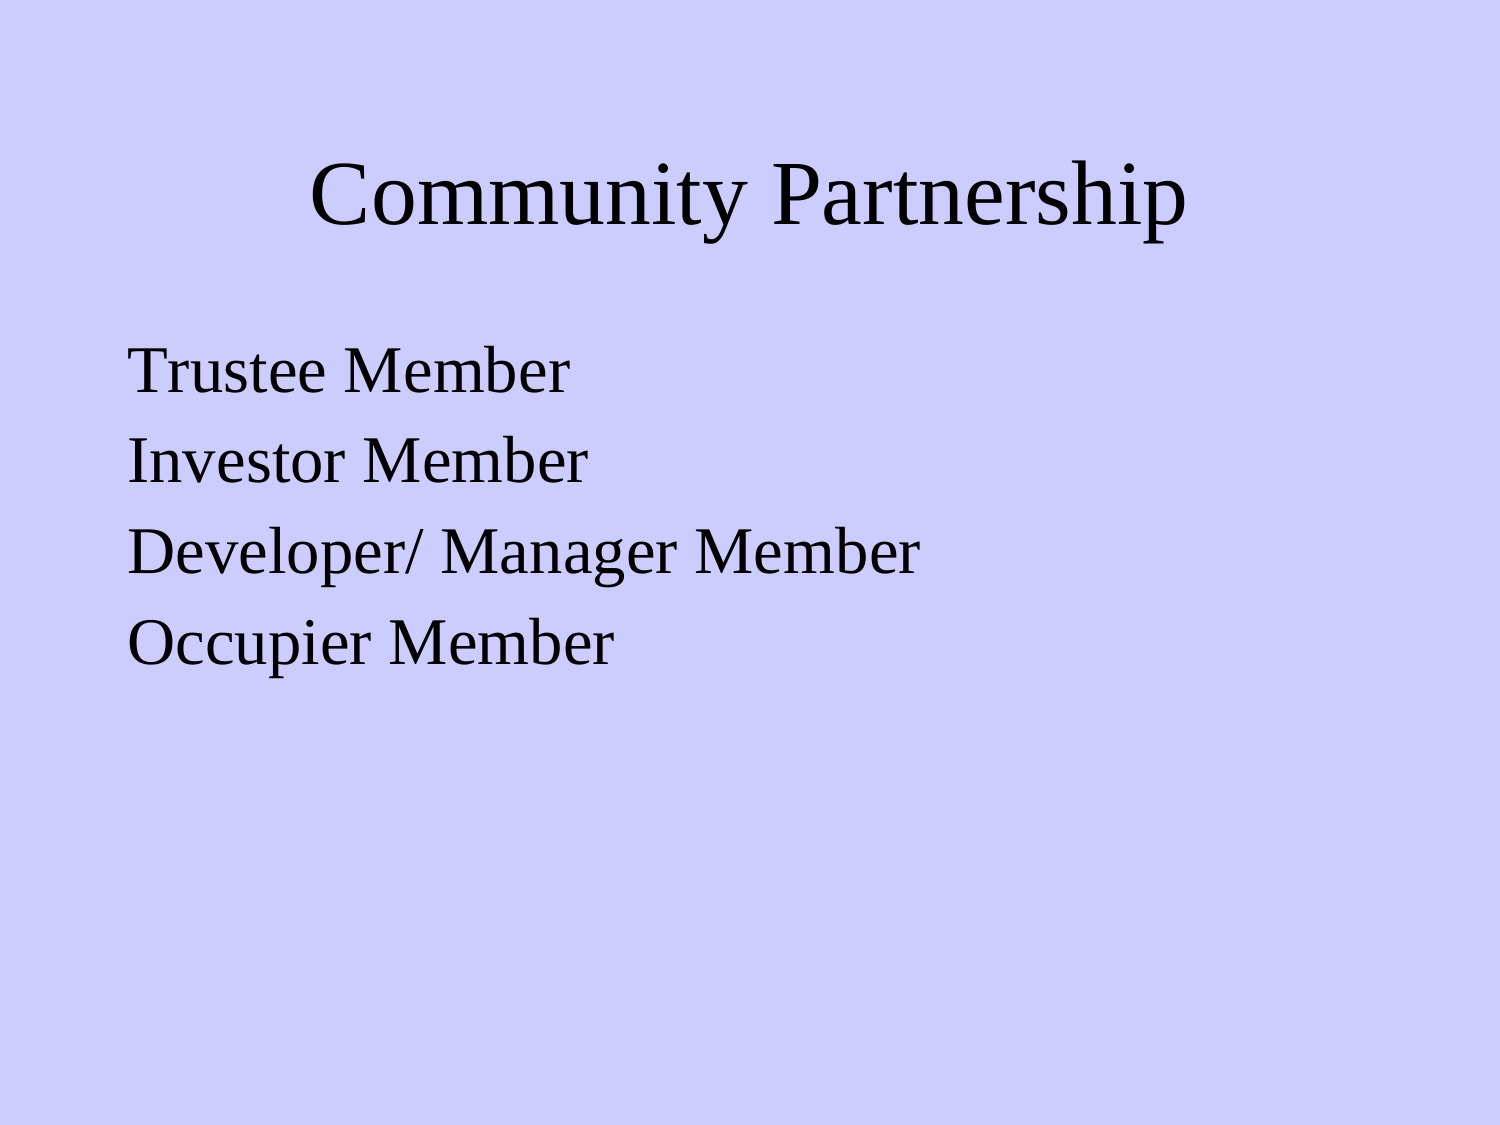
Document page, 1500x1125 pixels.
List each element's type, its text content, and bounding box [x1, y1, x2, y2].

list Trustee Member Investor Member Developer/ Manager Member Occupier Member [112, 324, 1388, 1001]
title Community Partnership [112, 99, 1388, 288]
